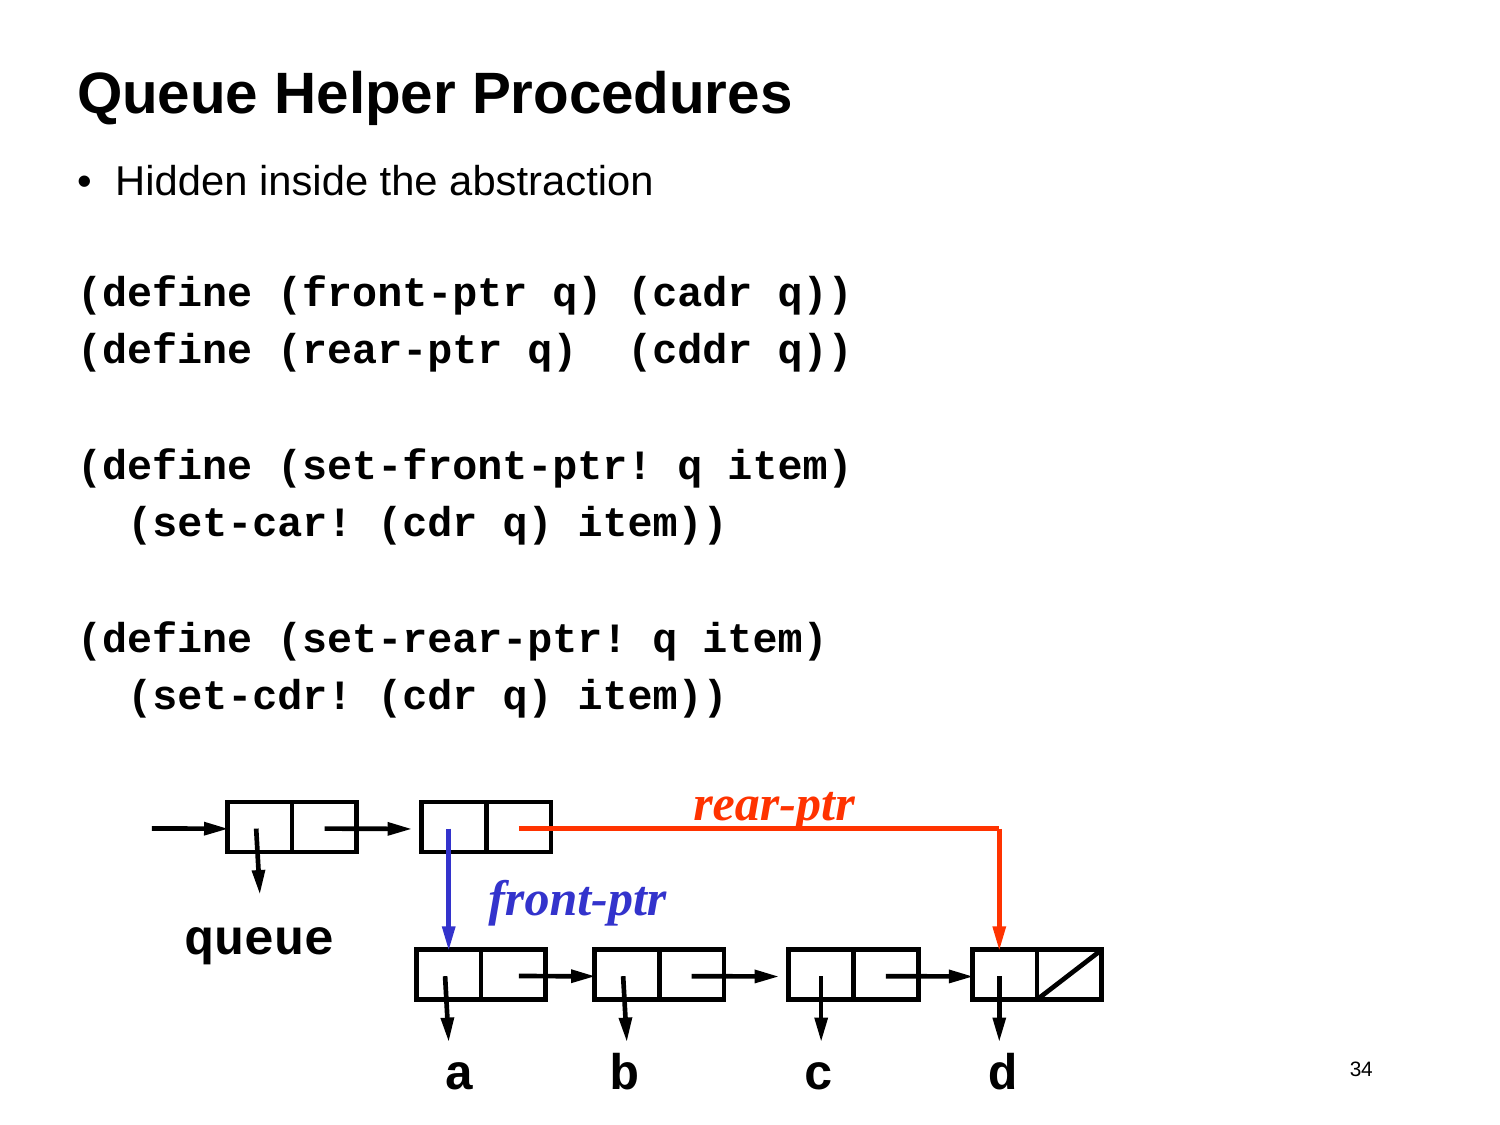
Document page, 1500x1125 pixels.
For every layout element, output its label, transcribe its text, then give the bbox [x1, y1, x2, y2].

text_box queue [169, 896, 350, 972]
text_box b [594, 1031, 655, 1108]
text_box c [789, 1031, 849, 1108]
text_box rear-ptr [678, 762, 870, 839]
list Hidden inside the abstraction (define (front-ptr q) (cadr q)) (define (rear-ptr q) (cddr q)) (define (set-front-ptr! q item) (set-car! (cdr q) item)) (define (set-rear-ptr! q item) (set-cdr! (cdr q) item)) [62, 150, 1450, 763]
text_box d [972, 1031, 1033, 1108]
title Queue Helper Procedures [62, 24, 1338, 150]
text_box front-ptr [473, 857, 682, 933]
text_box a [429, 1031, 490, 1108]
